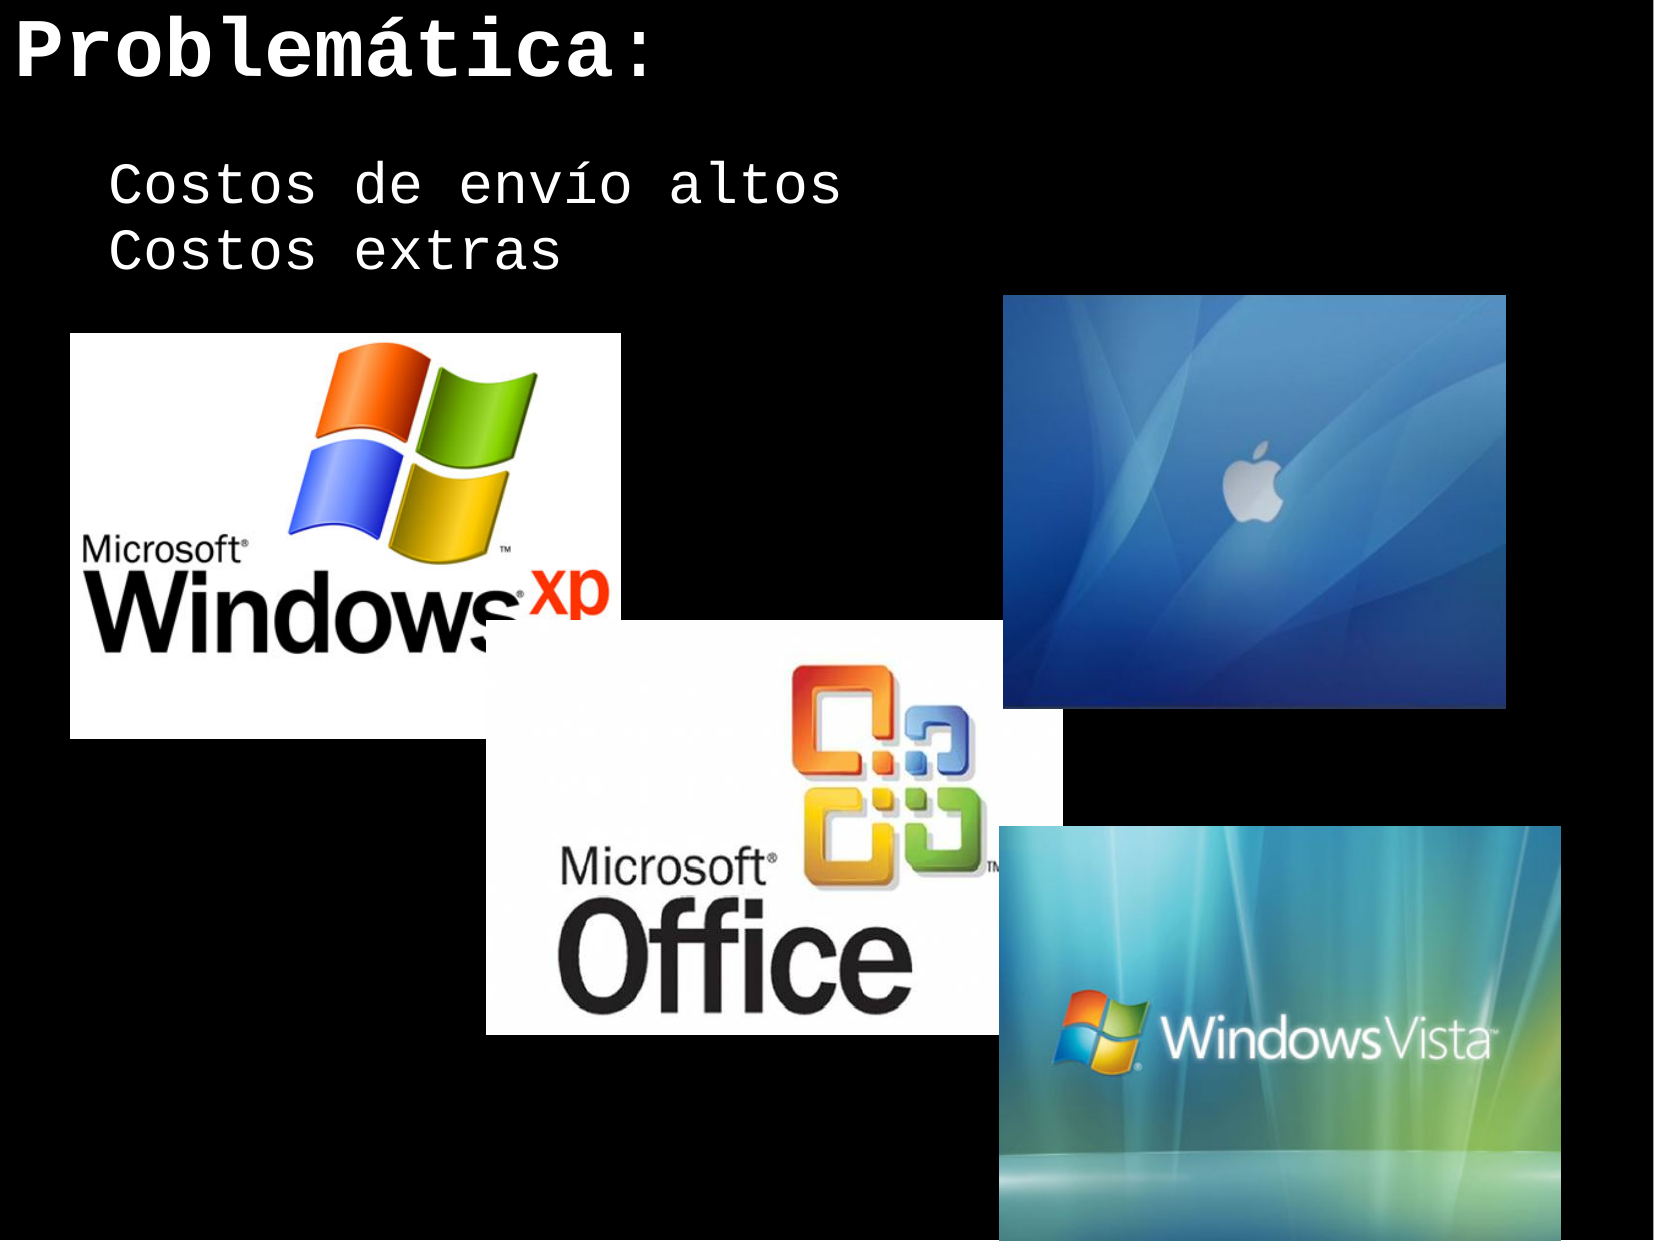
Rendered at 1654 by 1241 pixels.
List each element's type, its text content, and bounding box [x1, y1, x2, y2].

picture [70, 295, 1561, 1241]
text_box Costos de envío altos Costos extras [59, 147, 1595, 1182]
text_box Problemática: [0, 0, 680, 110]
